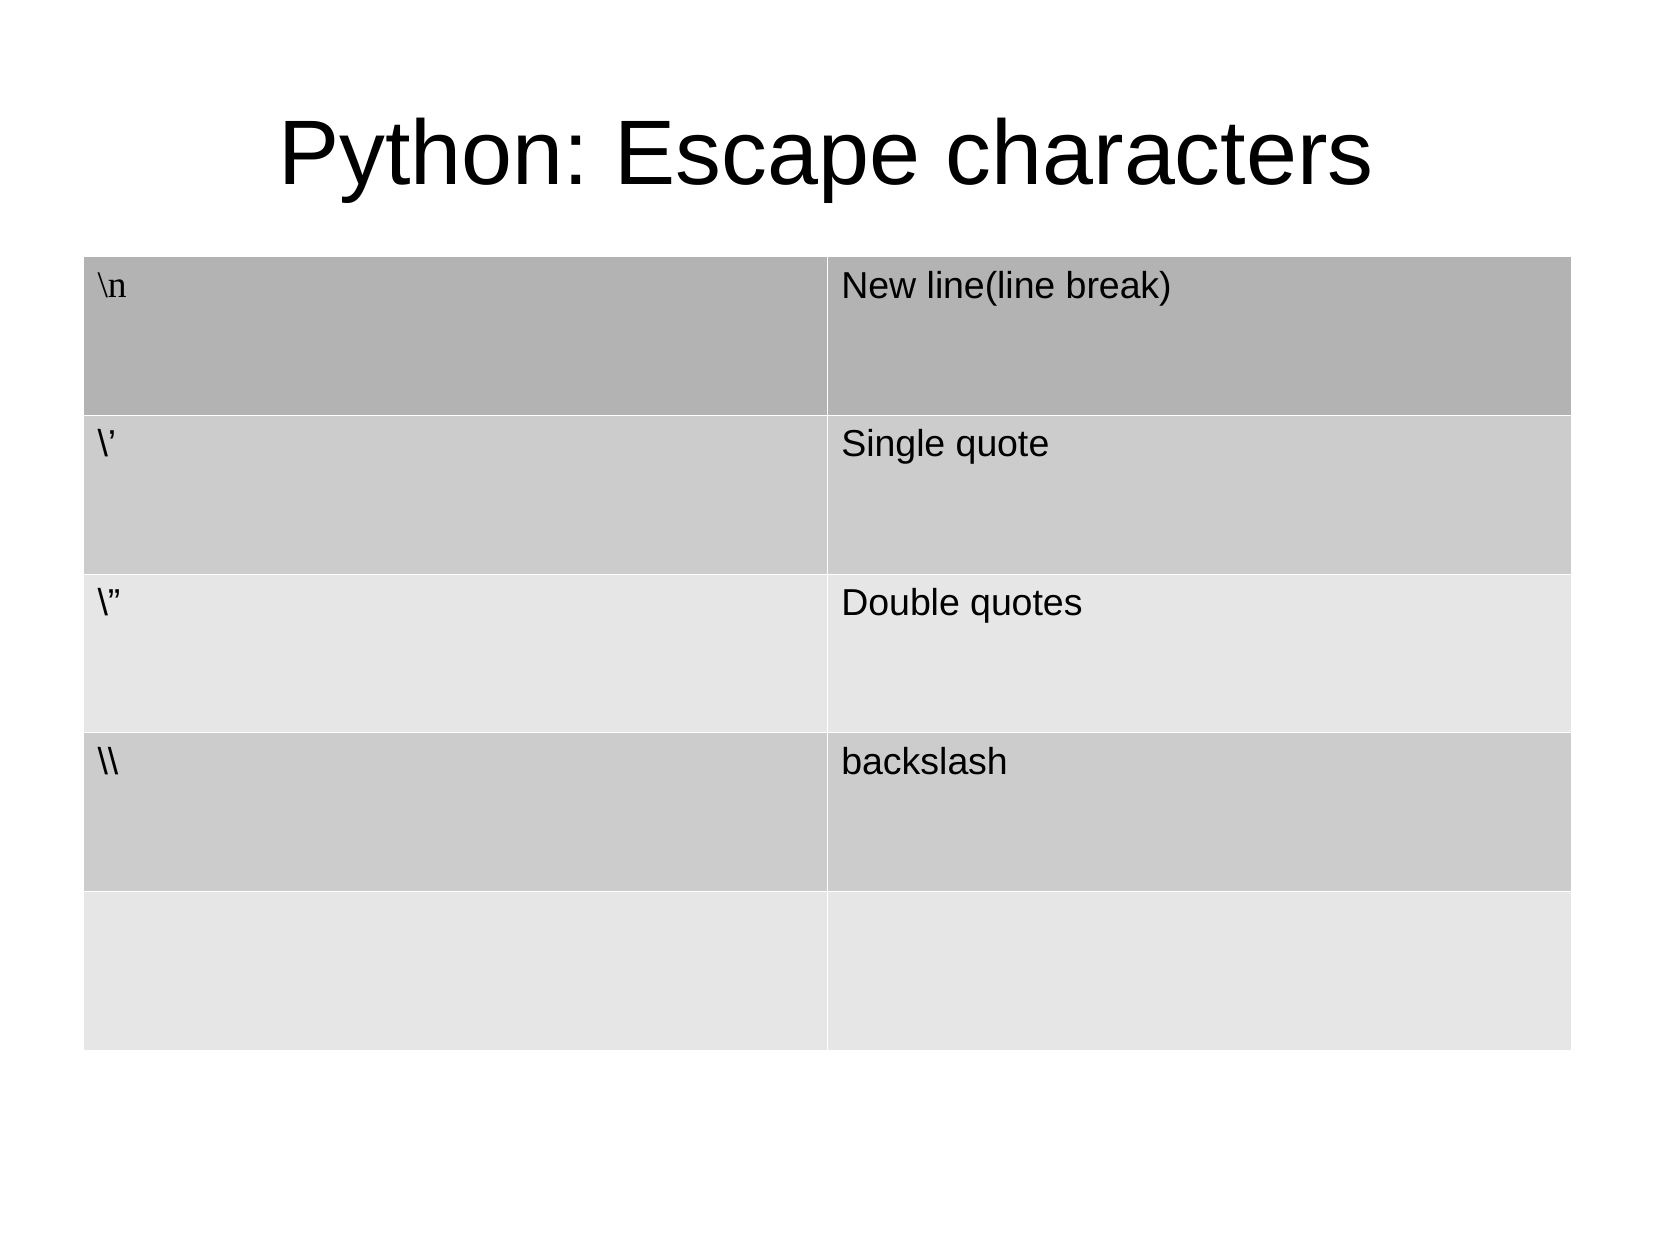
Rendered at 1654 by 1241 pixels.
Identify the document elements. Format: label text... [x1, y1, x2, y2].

table_cell Double quotes [828, 575, 1571, 732]
title Python: Escape characters [82, 49, 1571, 256]
table_cell [828, 892, 1571, 1050]
table_cell Single quote [828, 416, 1571, 574]
table_cell \’ [84, 416, 827, 574]
table_cell backslash [828, 733, 1571, 891]
table_cell \\ [84, 733, 827, 891]
table_header \n [84, 257, 827, 415]
table_cell [84, 892, 827, 1050]
table_header New line(line break) [828, 257, 1571, 415]
table_cell \” [84, 575, 827, 732]
